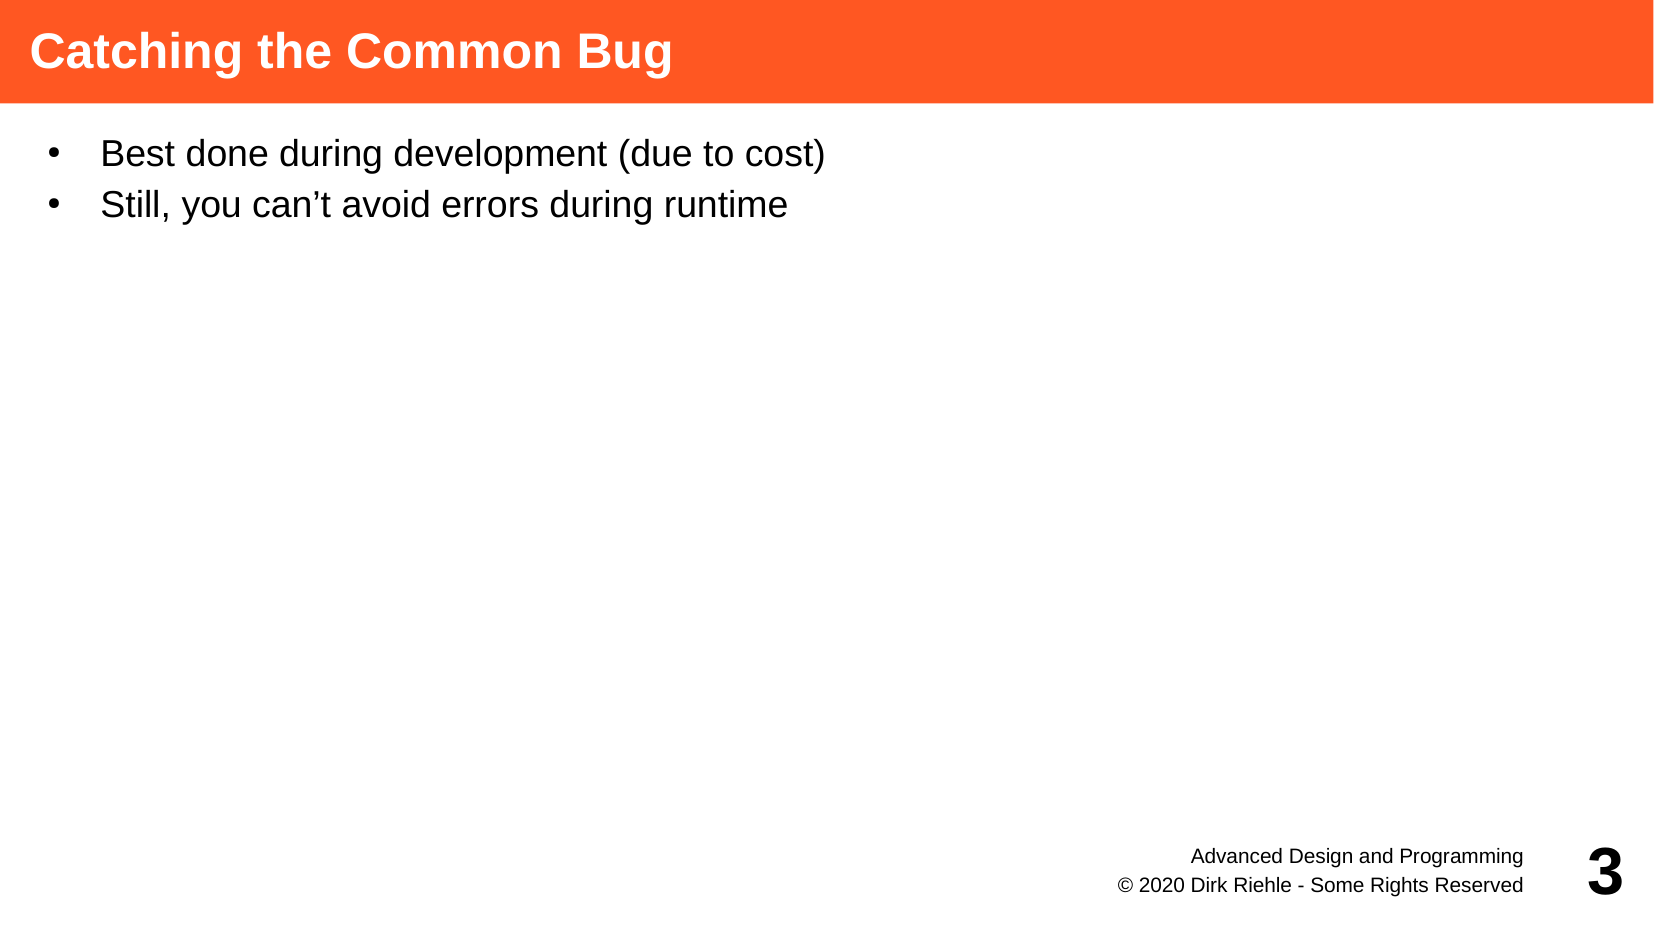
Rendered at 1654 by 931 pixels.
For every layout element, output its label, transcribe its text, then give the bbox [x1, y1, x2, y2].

list Best done during development (due to cost) Still, you can’t avoid errors during runtime [29, 132, 1625, 813]
title Catching the Common Bug [0, 0, 1654, 104]
